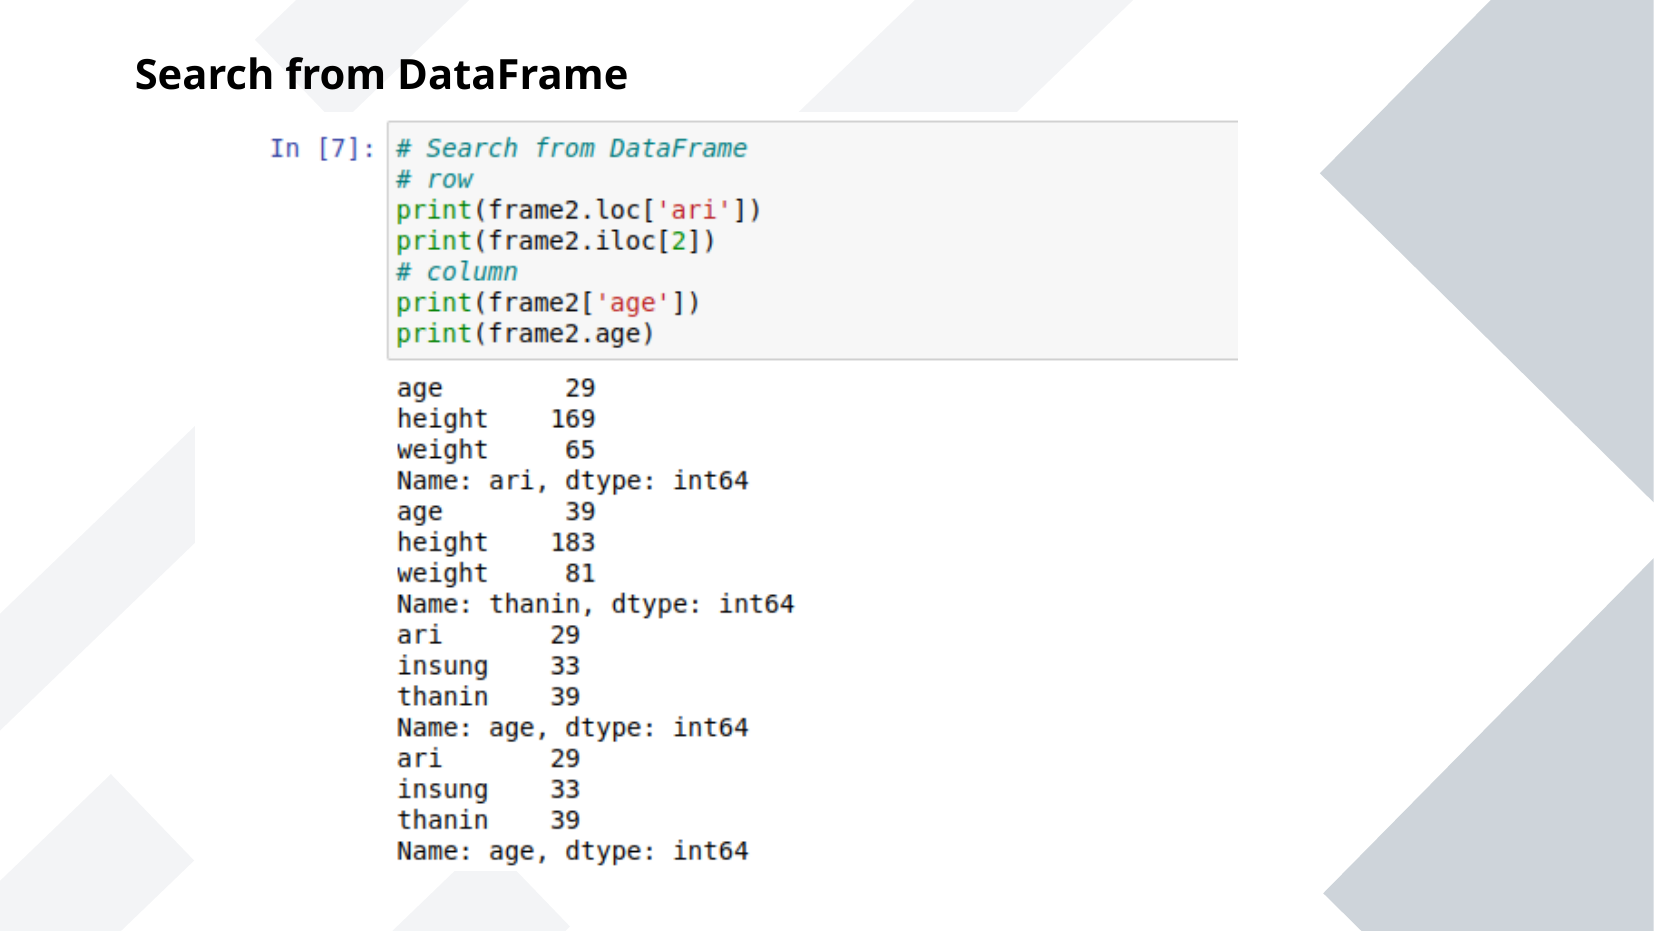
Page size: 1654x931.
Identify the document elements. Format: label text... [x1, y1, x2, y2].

text_box Search from DataFrame [120, 37, 1163, 159]
picture [195, 112, 1238, 871]
